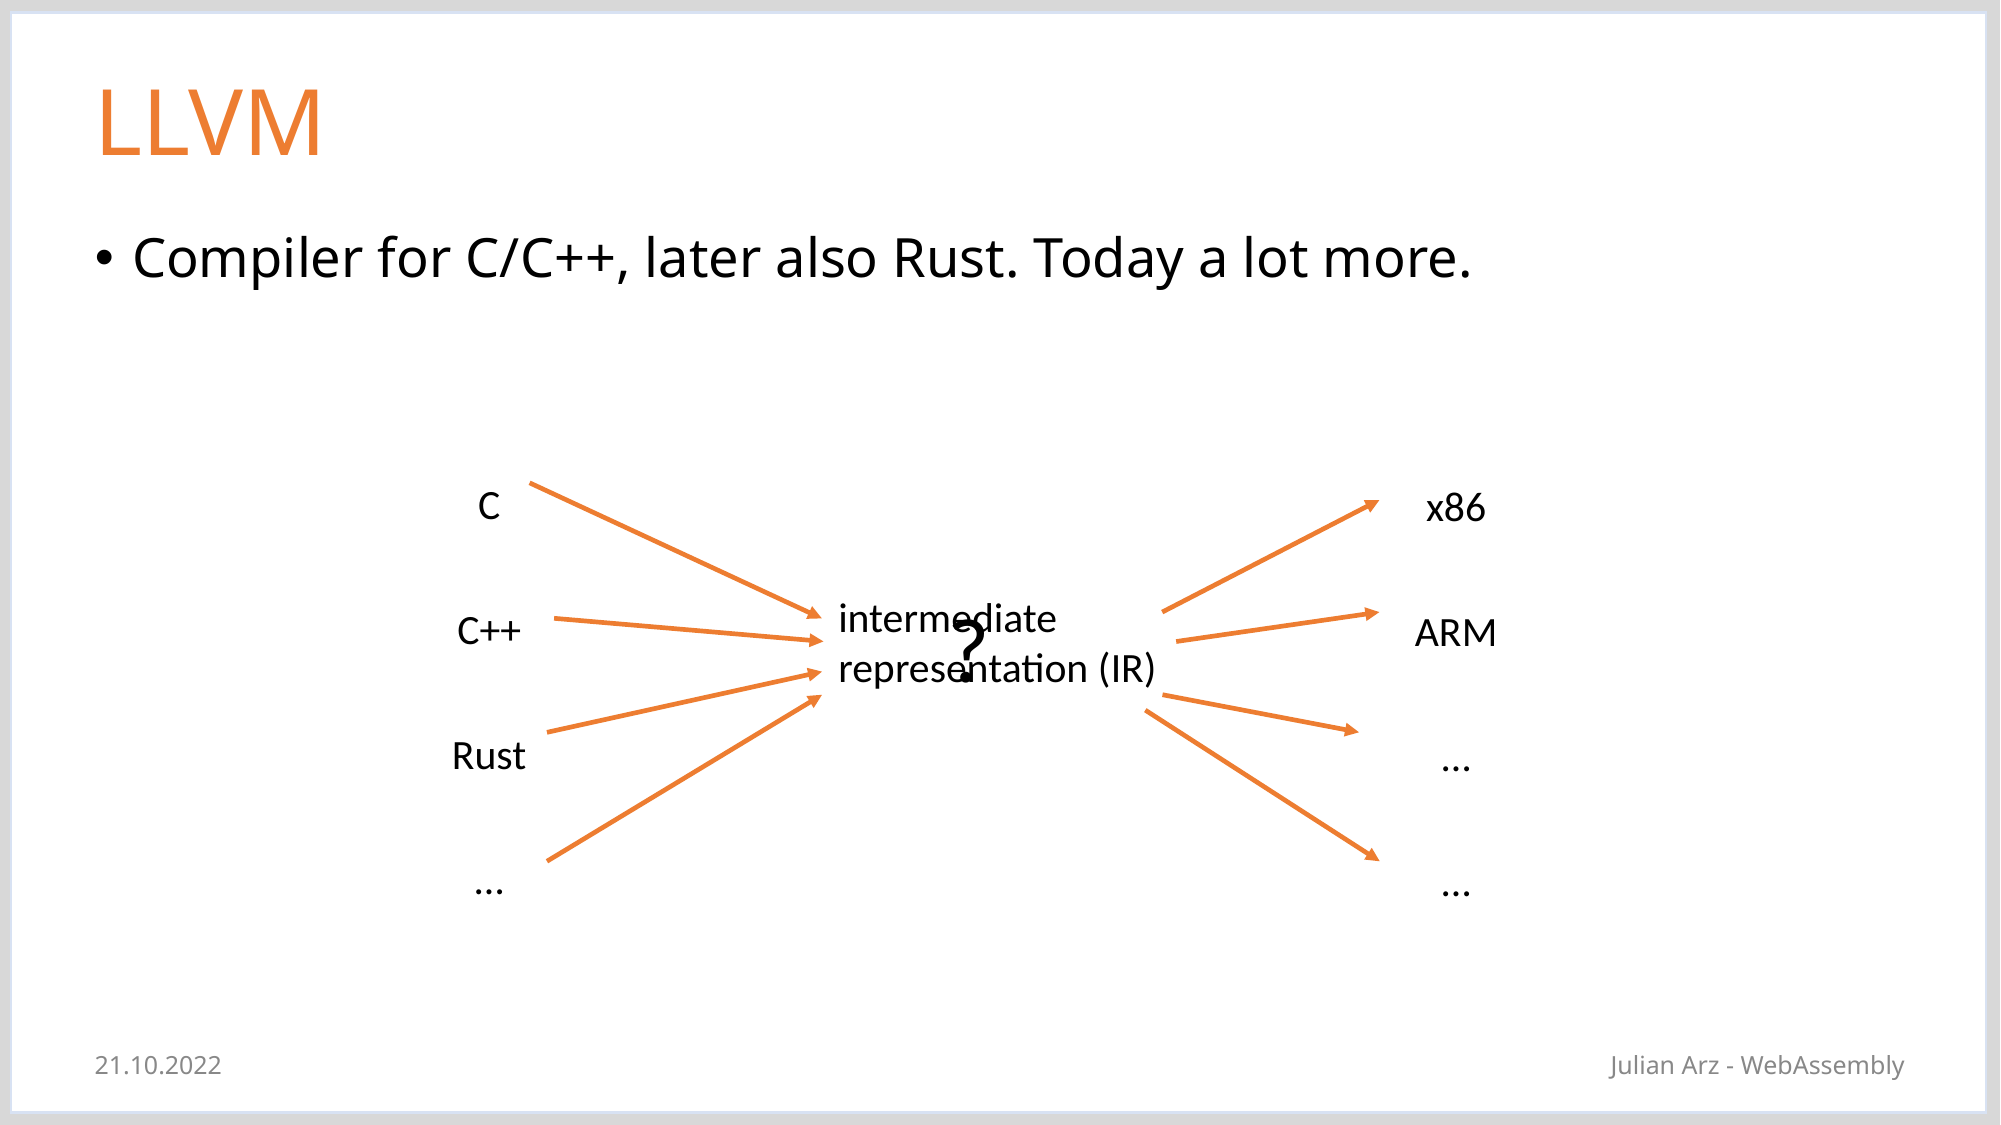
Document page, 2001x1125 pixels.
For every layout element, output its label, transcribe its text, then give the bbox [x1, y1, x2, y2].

text_box ? [932, 583, 992, 709]
text_box x86 ARM … … [1358, 397, 1554, 913]
list Compiler for C/C++, later also Rust. Today a lot more. [79, 223, 1921, 1014]
title LLVM [79, 59, 1921, 191]
text_box C C++ Rust … [412, 395, 566, 911]
slide_number 21.10.2022 [79, 1035, 530, 1096]
footer Julian Arz - WebAssembly [546, 1035, 1921, 1096]
